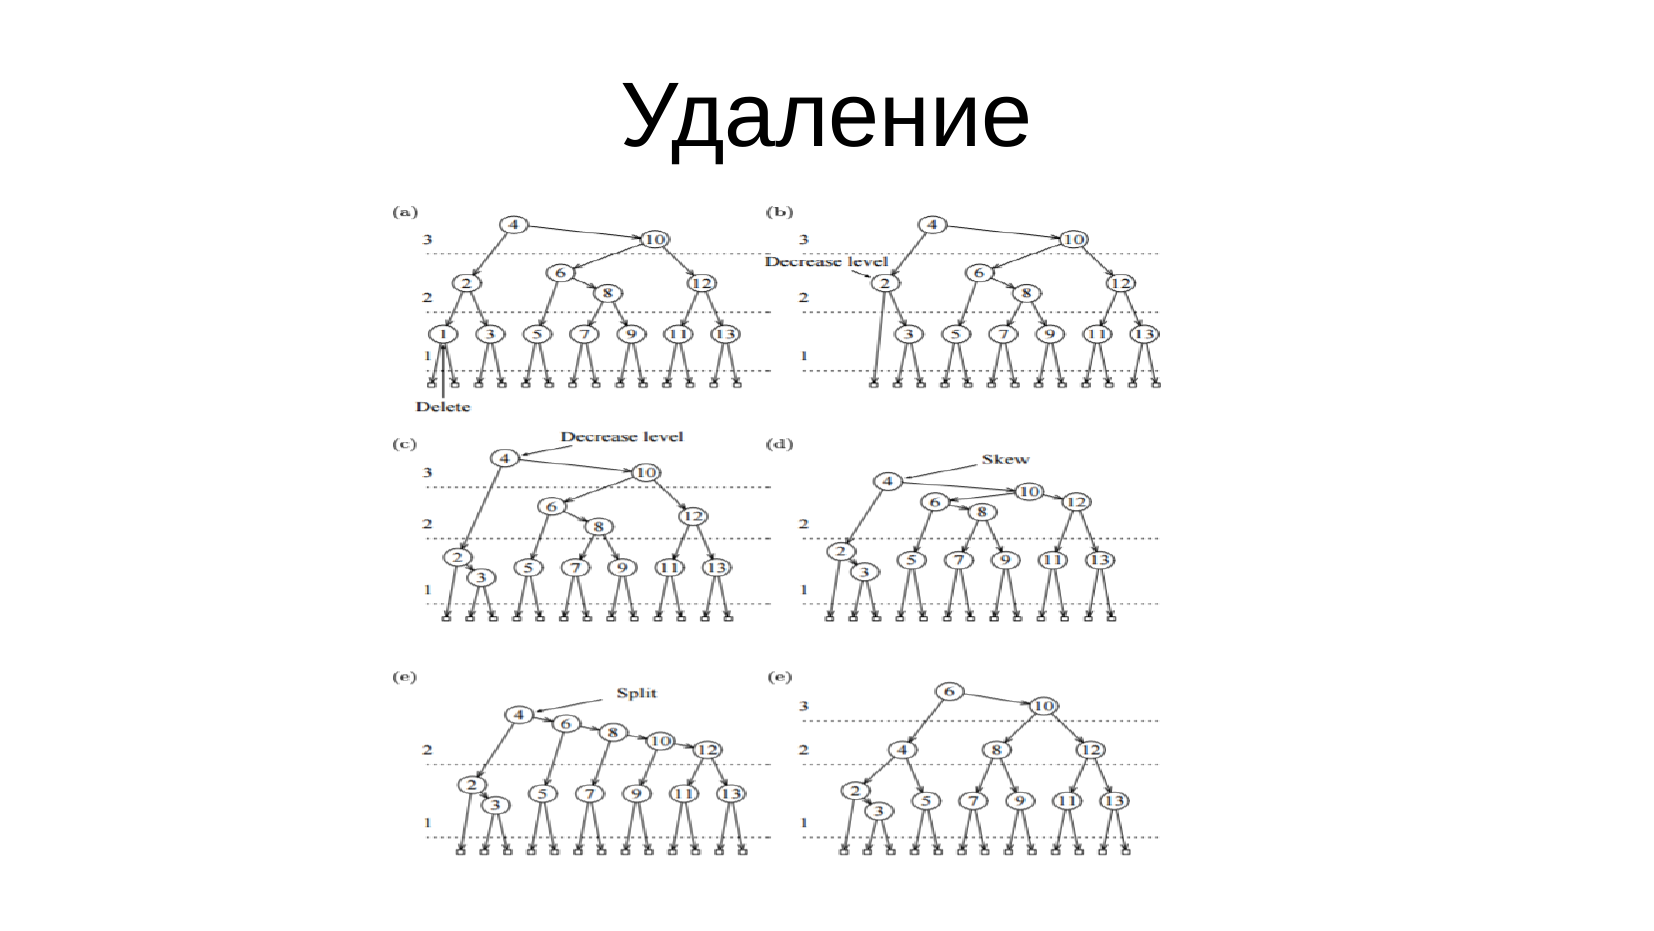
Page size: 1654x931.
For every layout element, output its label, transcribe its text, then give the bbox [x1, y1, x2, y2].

picture [375, 190, 1201, 863]
title Удаление [82, 37, 1571, 193]
